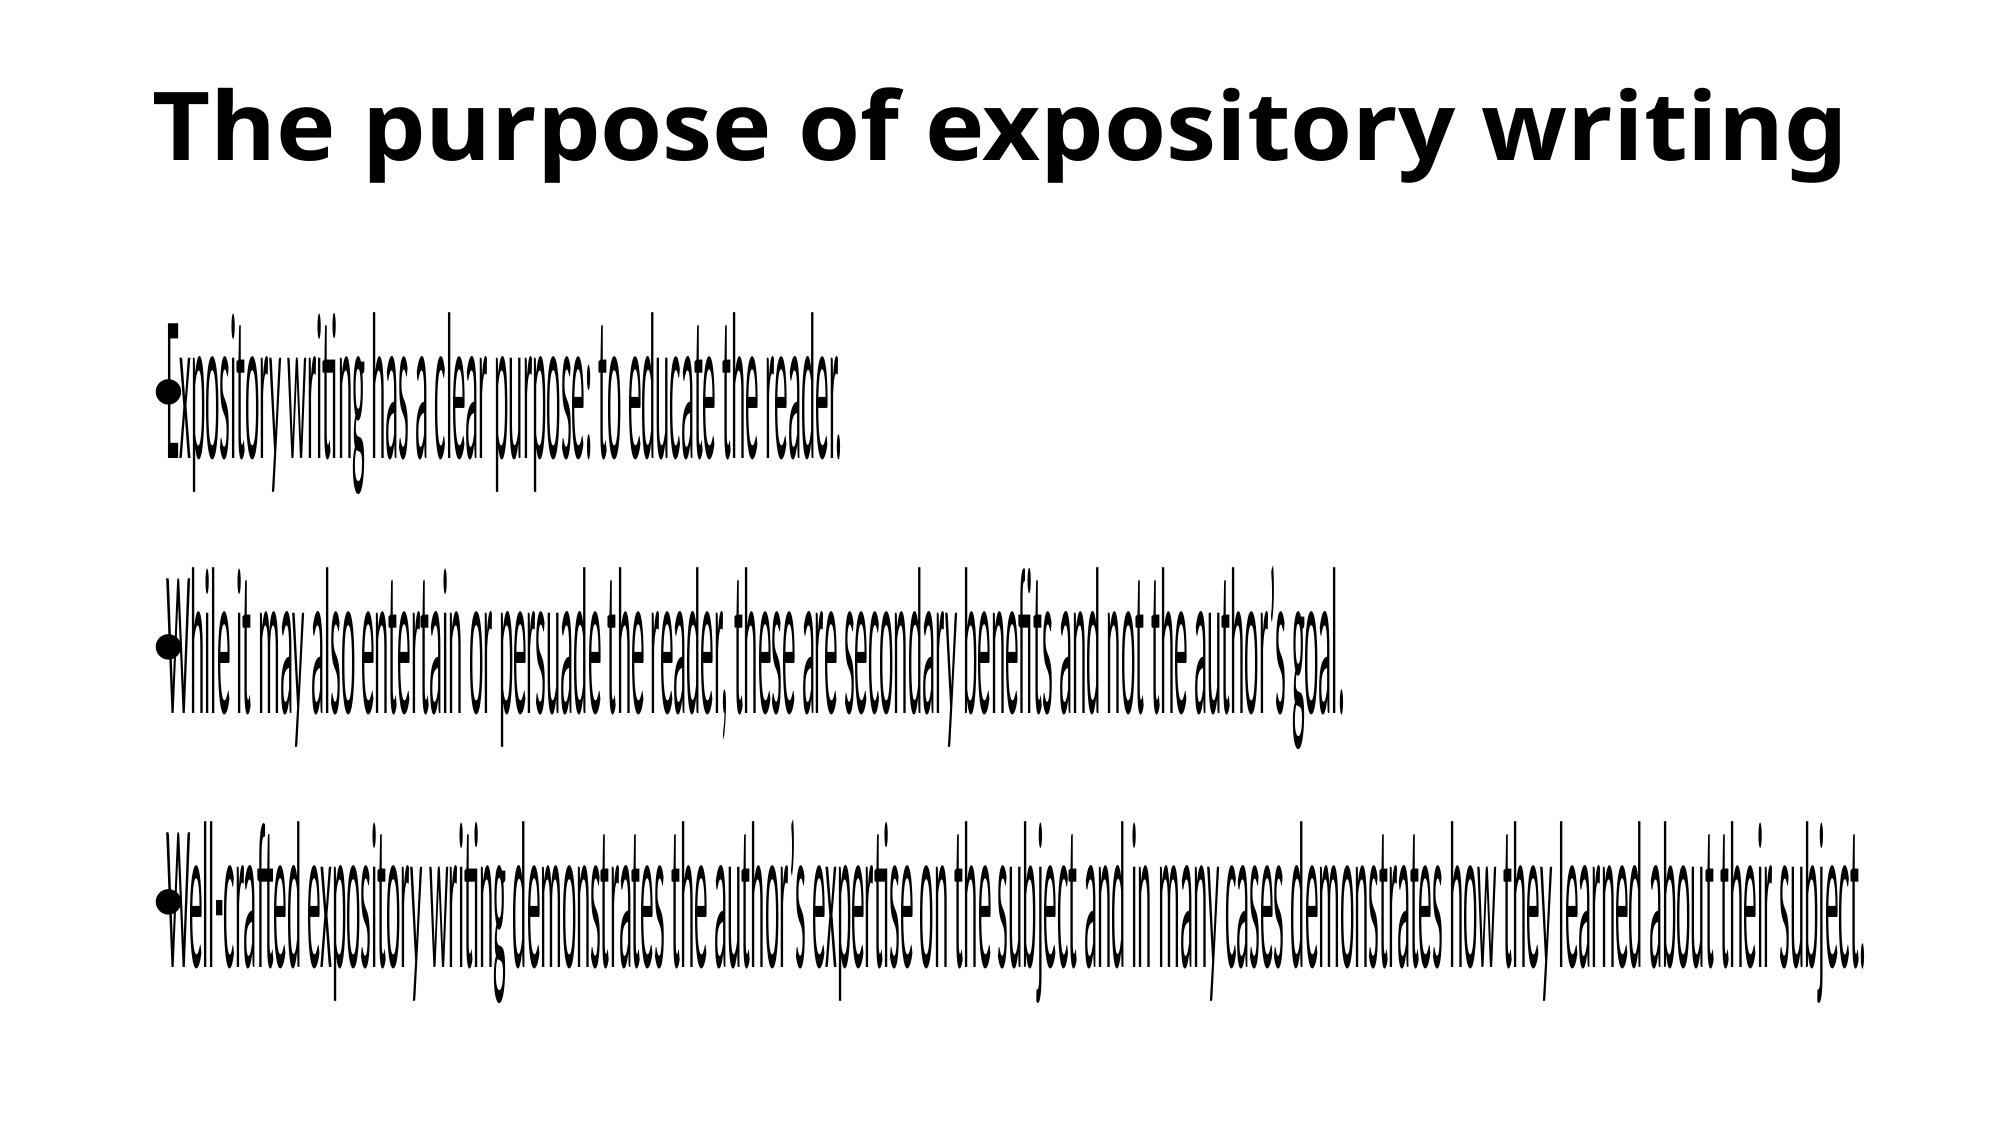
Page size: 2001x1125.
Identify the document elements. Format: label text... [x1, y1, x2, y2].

title The purpose of expository writing [137, 59, 1863, 278]
list Expository writing has a clear purpose: to educate the reader. While it may also entertain or persuade the reader, these are secondary benefits and not the author’s goal. Well-crafted expository writing demonstrates the author’s expertise on the subject and in many cases demonstrates how they learned about their subject. [137, 299, 1863, 1014]
